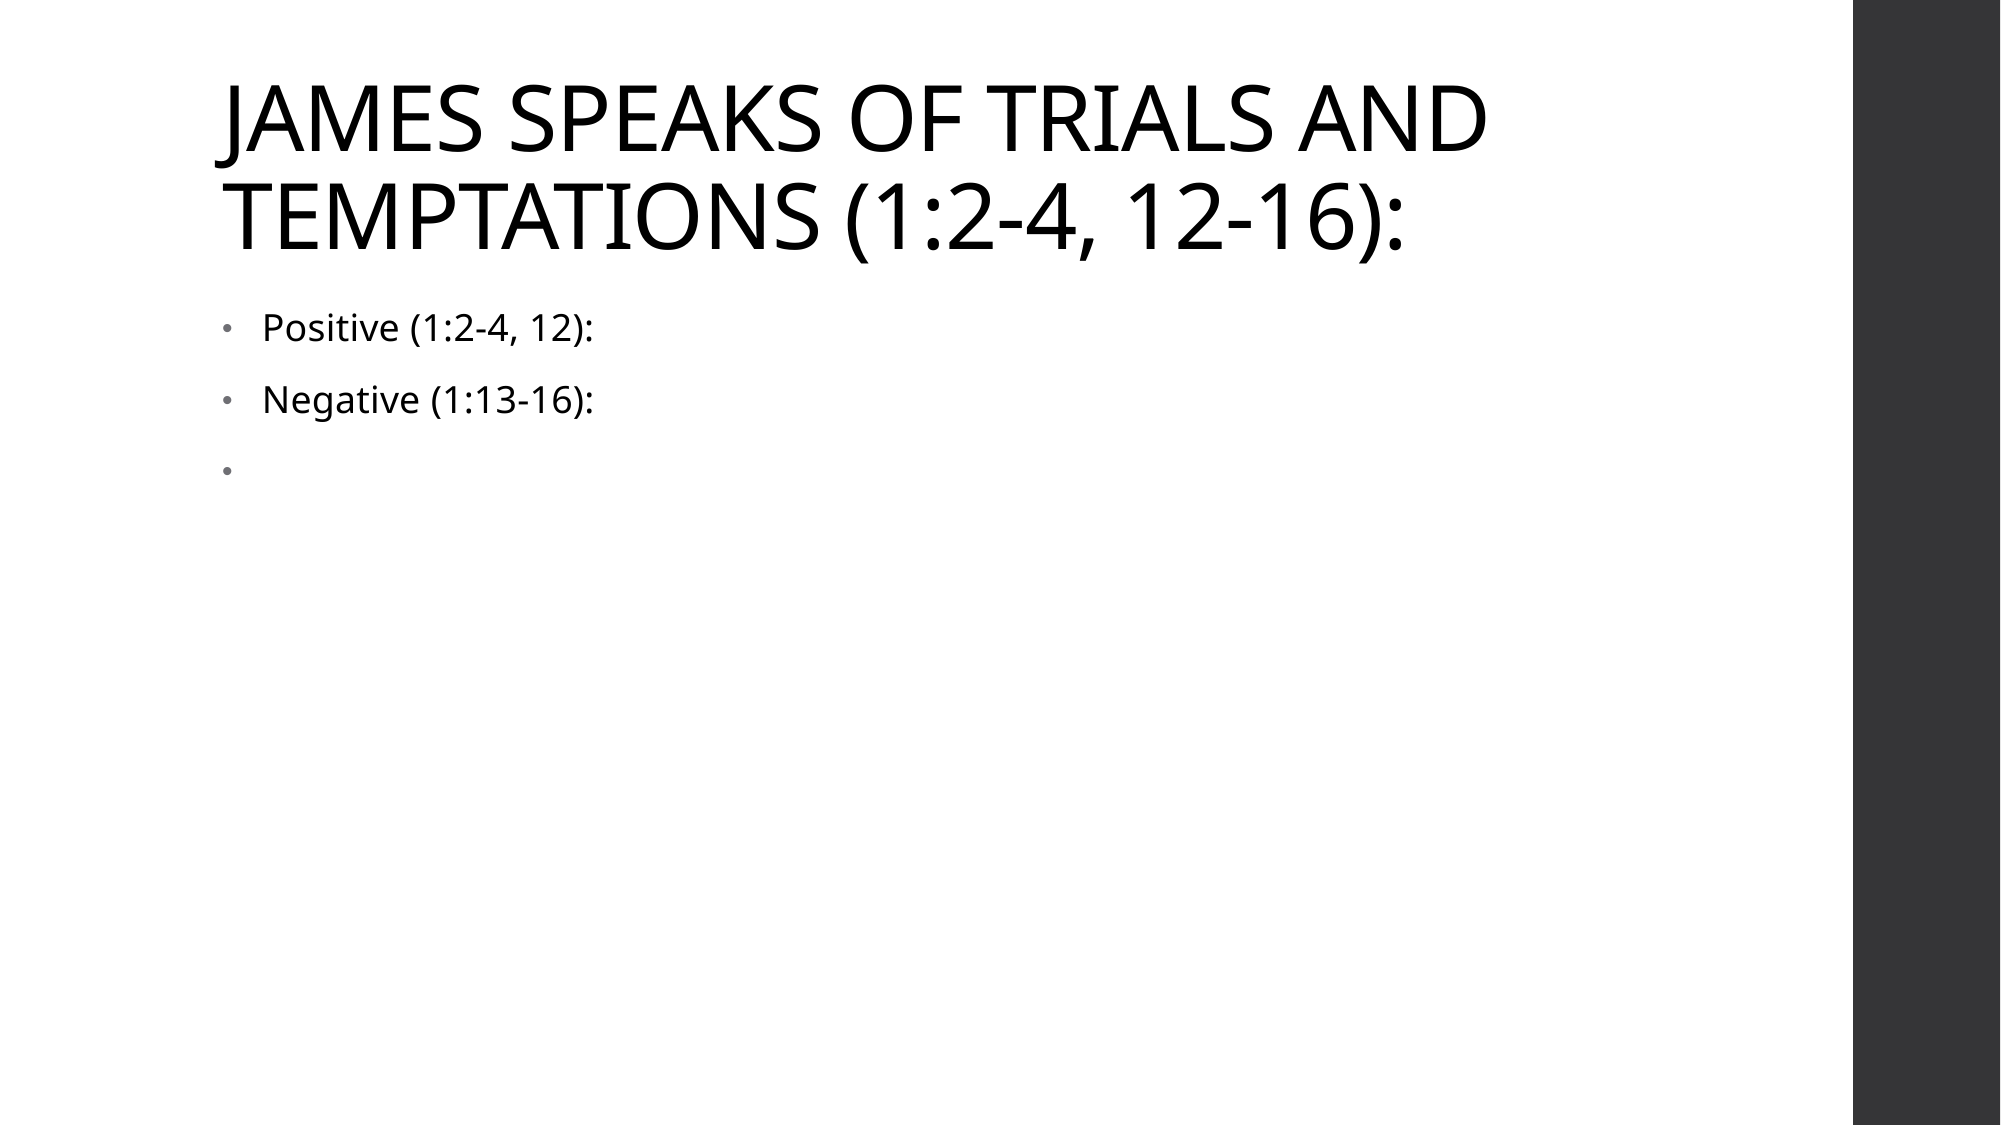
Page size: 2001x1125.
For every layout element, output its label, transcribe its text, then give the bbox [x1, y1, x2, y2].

list Positive (1:2-4, 12): Negative (1:13-16): [206, 299, 1617, 1014]
title JAMES SPEAKS OF TRIALS AND TEMPTATIONS (1:2-4, 12-16): [206, 60, 1797, 278]
